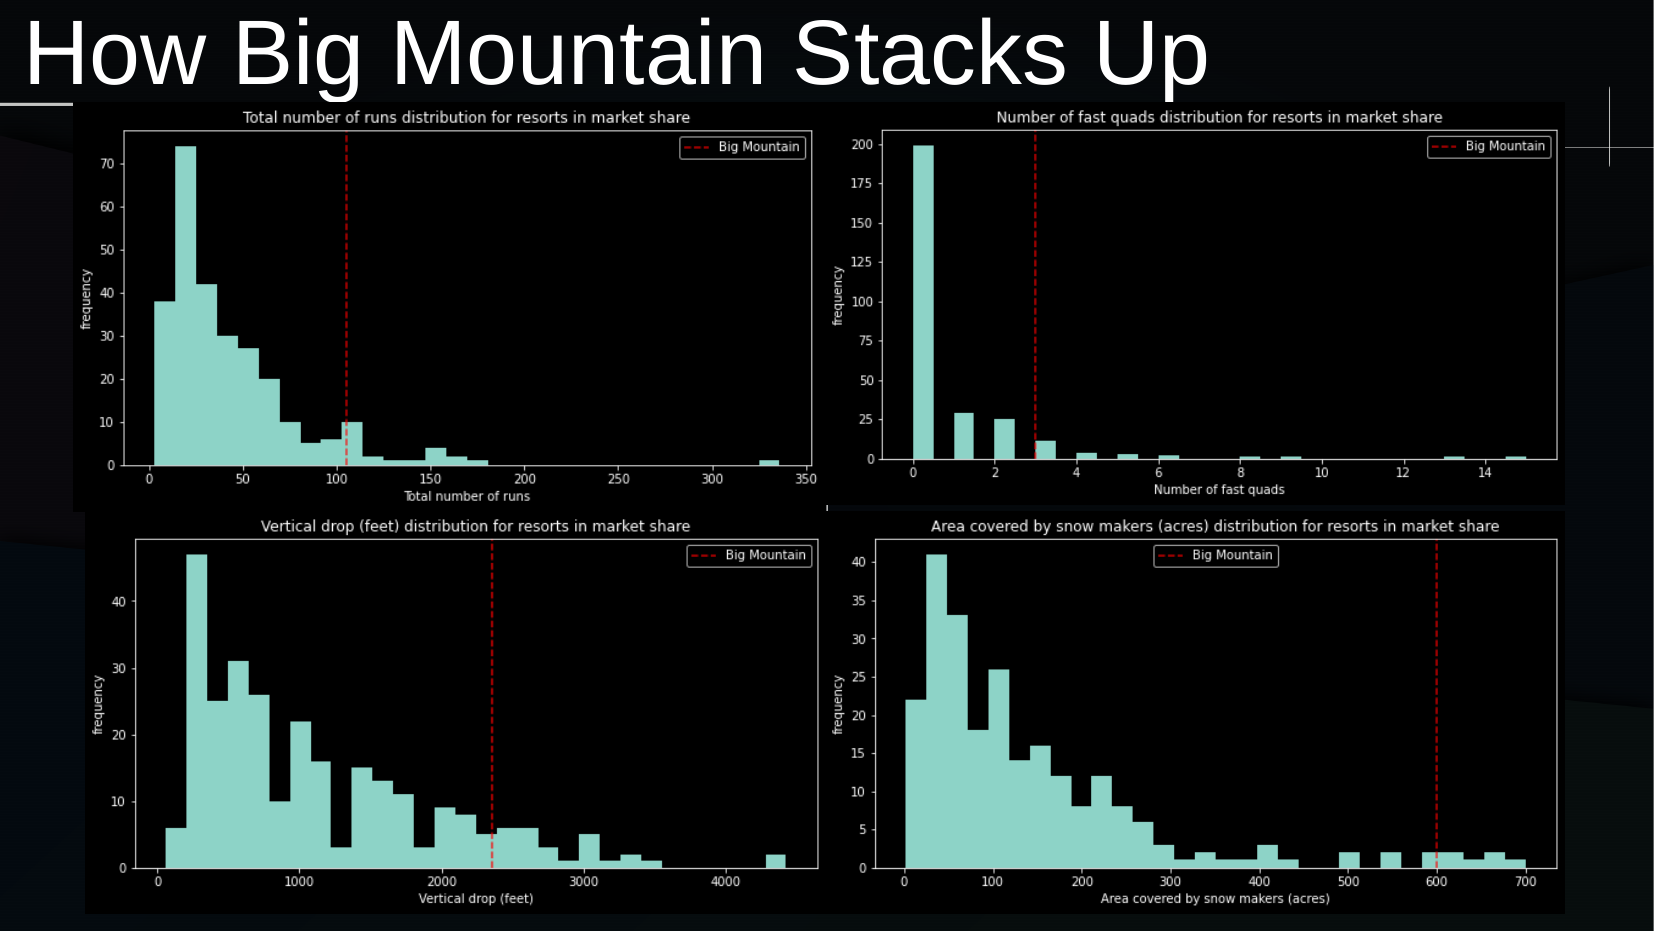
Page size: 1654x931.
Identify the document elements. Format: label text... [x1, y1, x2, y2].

title How Big Mountain Stacks Up [23, 0, 1589, 107]
picture [0, 0, 1654, 931]
